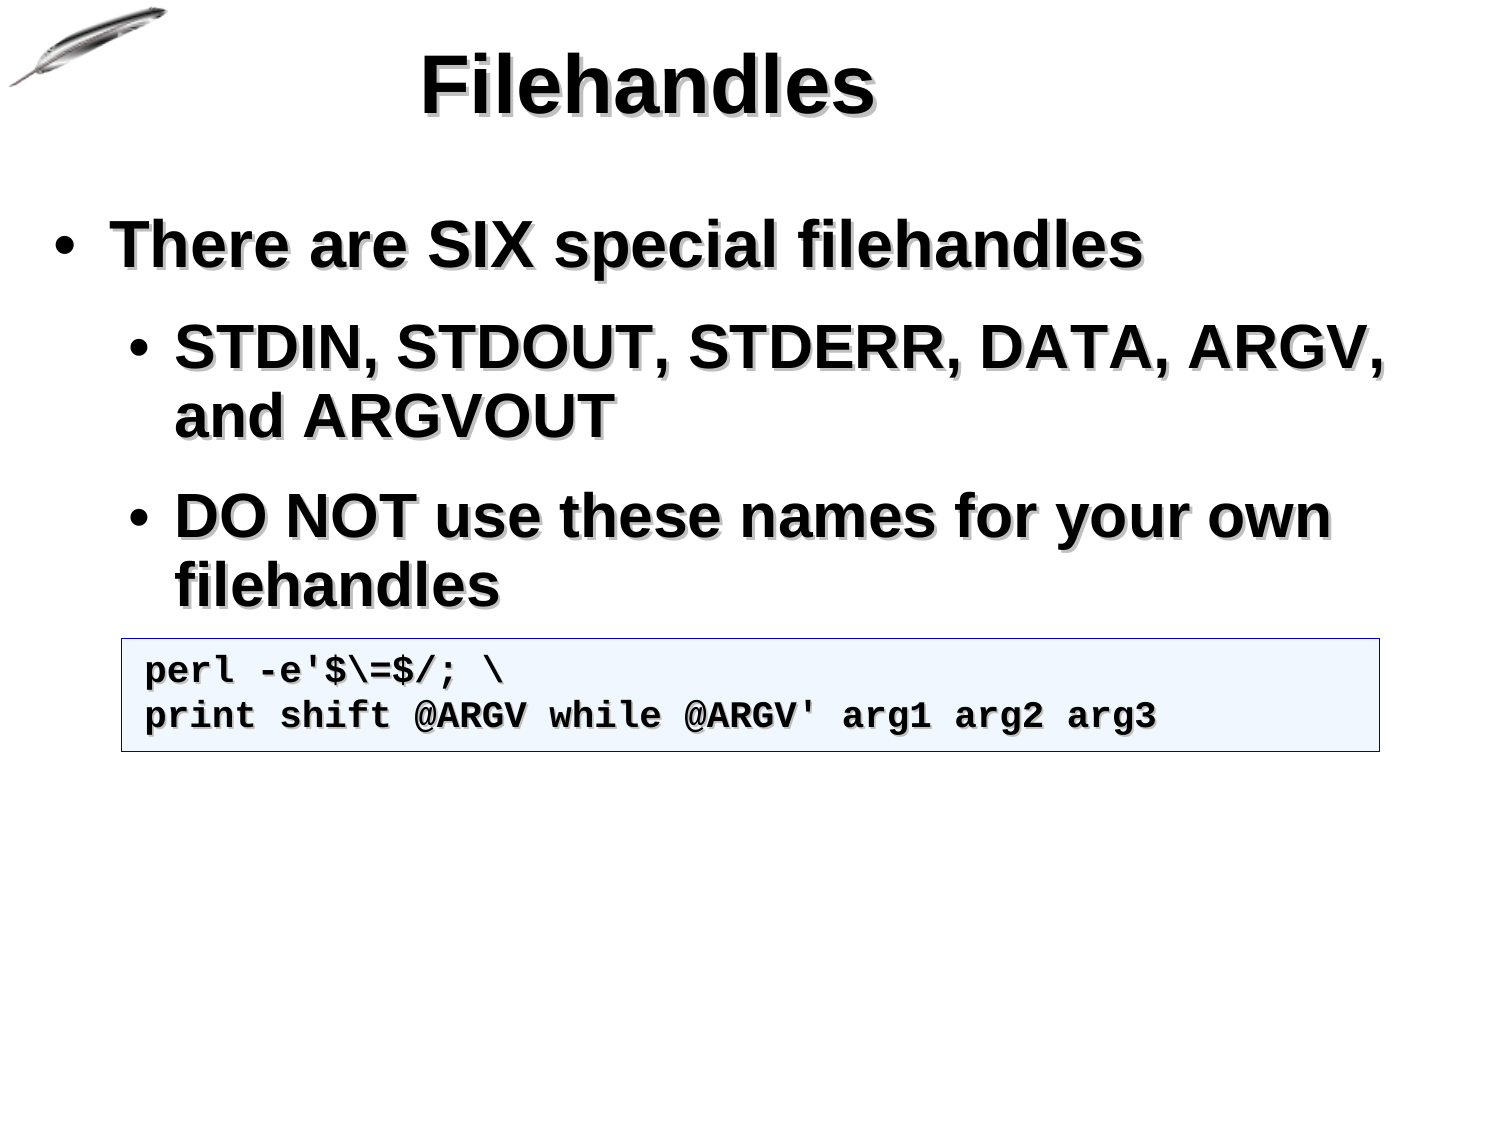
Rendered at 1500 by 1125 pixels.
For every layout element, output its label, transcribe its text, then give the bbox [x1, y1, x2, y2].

picture [5, 5, 173, 89]
list There are SIX special filehandles STDIN, STDOUT, STDERR, DATA, ARGV, and ARGVOUT DO NOT use these names for your own filehandles [53, 207, 1447, 1084]
text_box perl -e'$\=$/; \ print shift @ARGV while @ARGV' arg1 arg2 arg3 [120, 637, 1380, 751]
title Filehandles [419, 0, 1459, 179]
